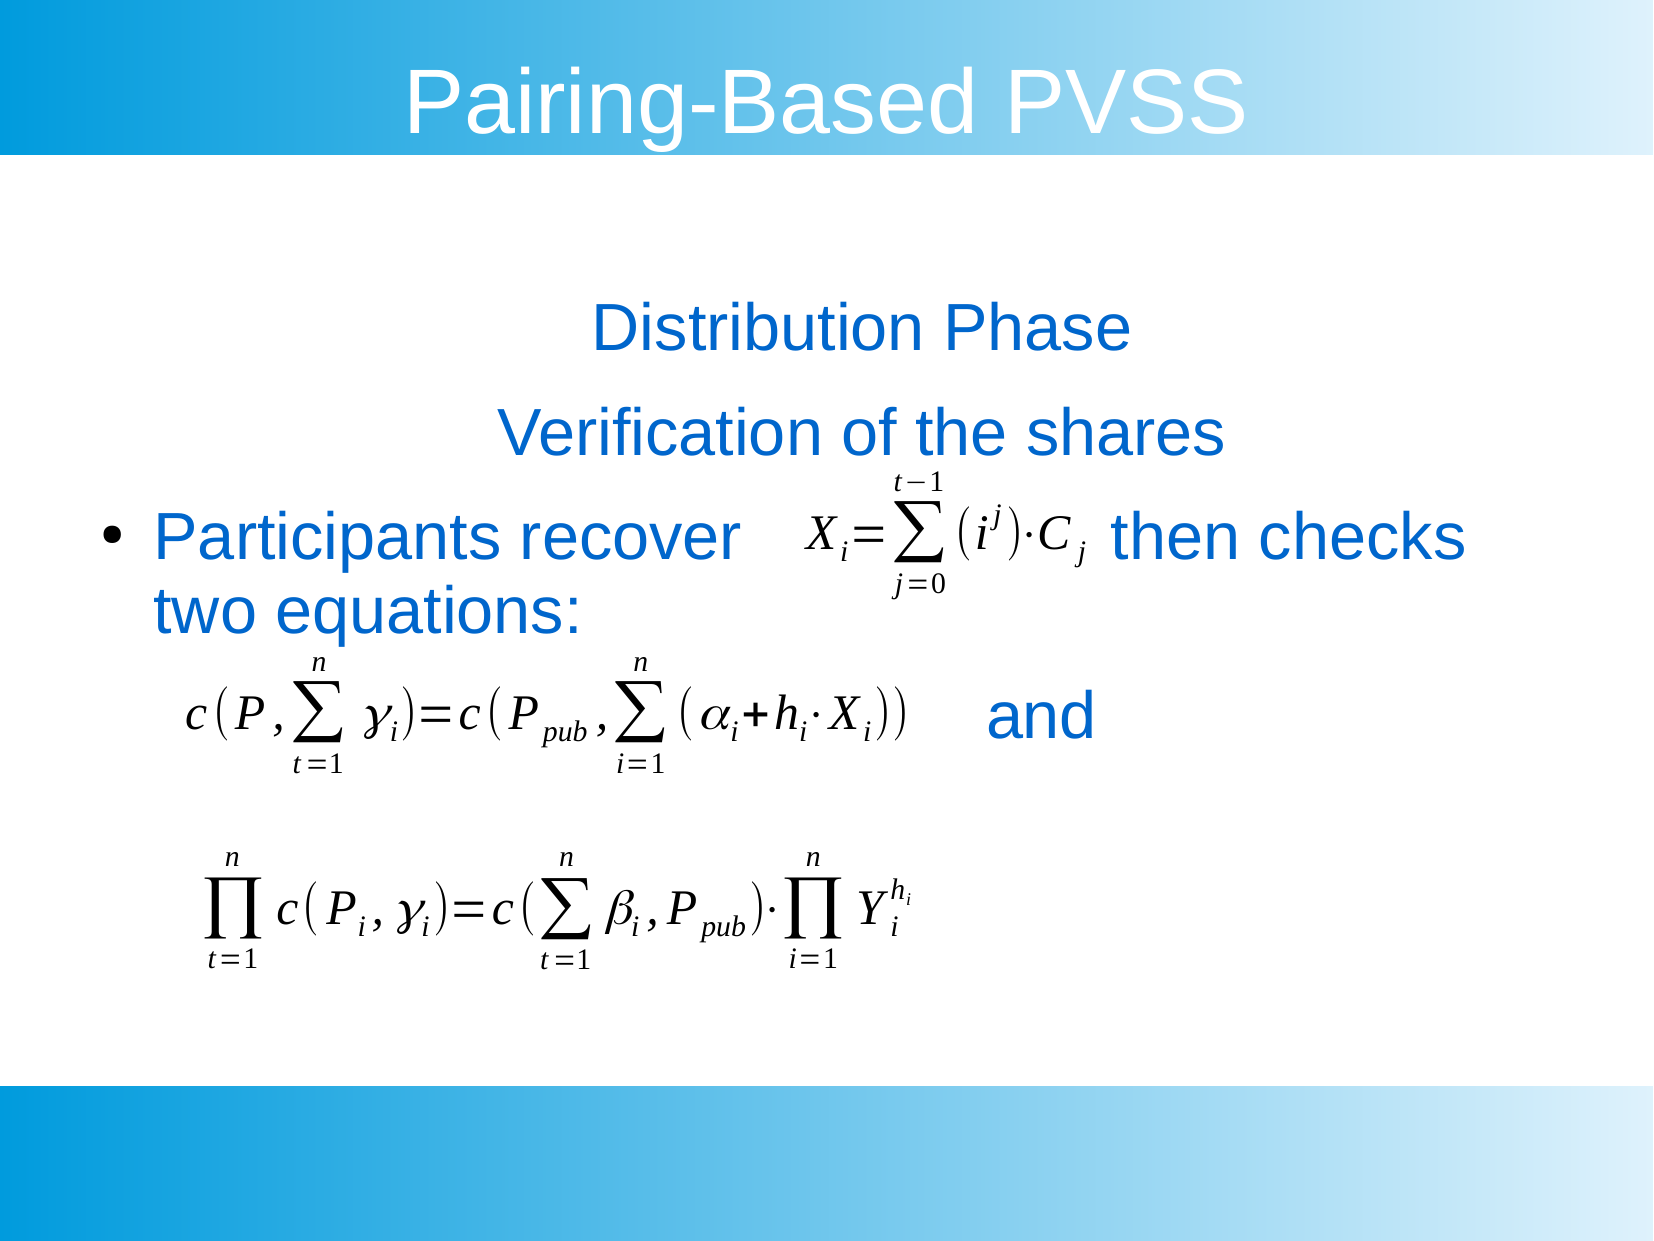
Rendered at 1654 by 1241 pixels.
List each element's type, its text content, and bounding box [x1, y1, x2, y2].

title Pairing-Based PVSS [82, 49, 1571, 155]
list Distribution Phase Verification of the shares Participants recover then checks two equations: and [82, 290, 1571, 1010]
chart [178, 645, 916, 781]
chart [795, 465, 1094, 601]
chart [195, 840, 918, 976]
